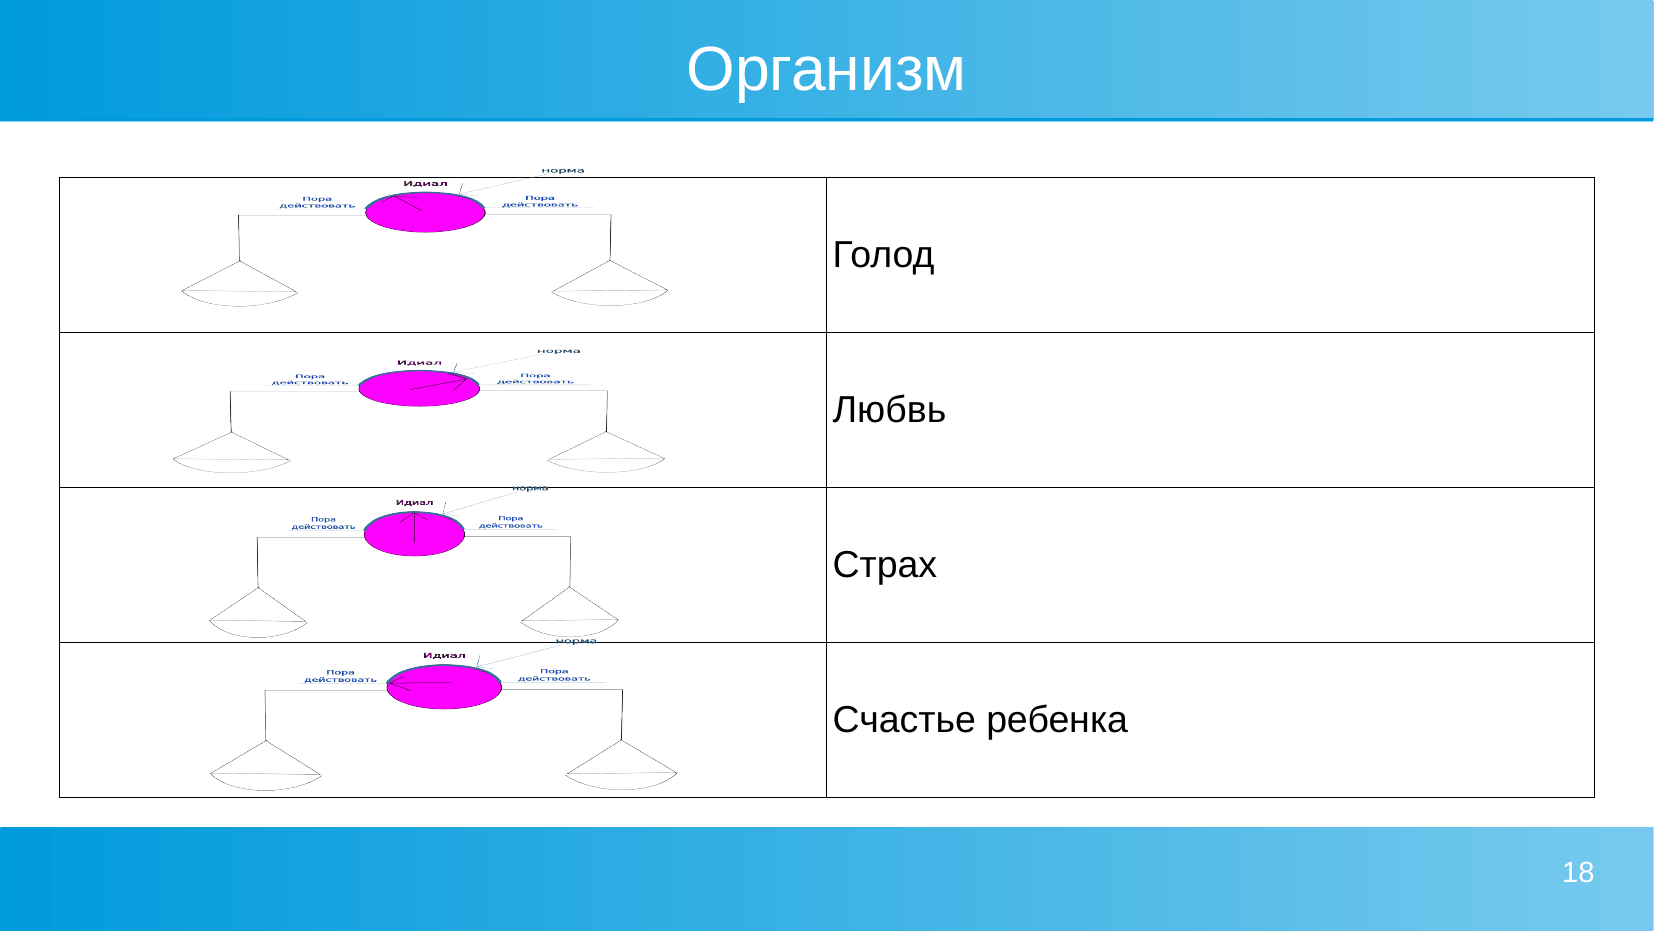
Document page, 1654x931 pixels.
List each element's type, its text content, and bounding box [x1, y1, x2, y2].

table_cell Счастье ребенка [827, 643, 1594, 797]
table_cell [60, 333, 826, 487]
table_cell Страх [827, 488, 1594, 642]
table_cell Любвь [827, 333, 1594, 487]
table_header [60, 178, 826, 332]
picture [203, 482, 680, 798]
picture [174, 165, 671, 313]
table_cell [621, 488, 826, 642]
picture [165, 346, 668, 479]
title Организм [59, 29, 1595, 108]
table_cell [60, 488, 203, 642]
table_cell [60, 643, 203, 797]
table_header Голод [827, 178, 1594, 332]
table_cell [680, 643, 826, 797]
